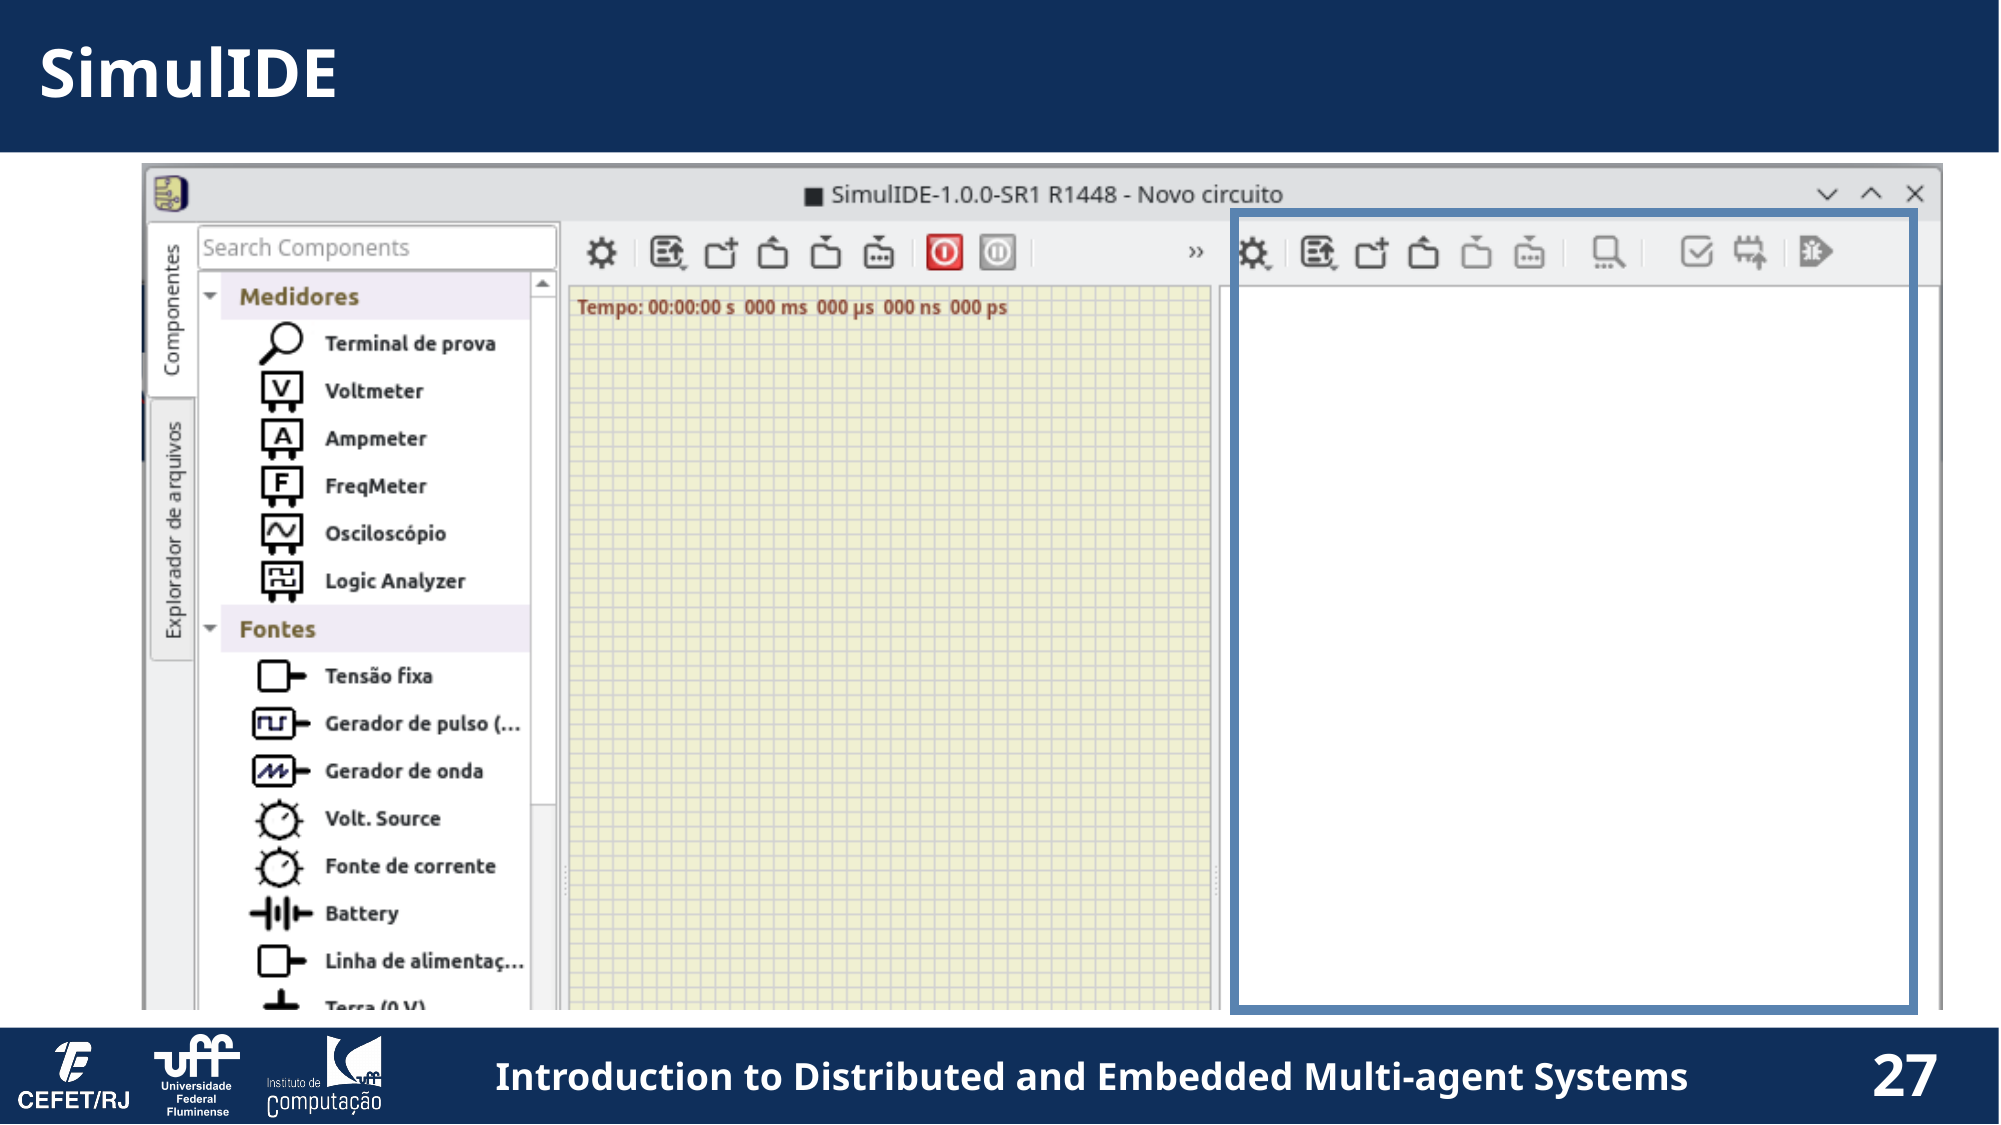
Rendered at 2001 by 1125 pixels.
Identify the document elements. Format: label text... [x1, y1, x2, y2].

picture [153, 1033, 241, 1121]
picture [1239, 217, 1909, 1005]
picture [18, 1021, 129, 1125]
picture [141, 163, 1943, 1010]
picture [265, 1033, 383, 1118]
text_box SimulIDE [25, 23, 1998, 116]
